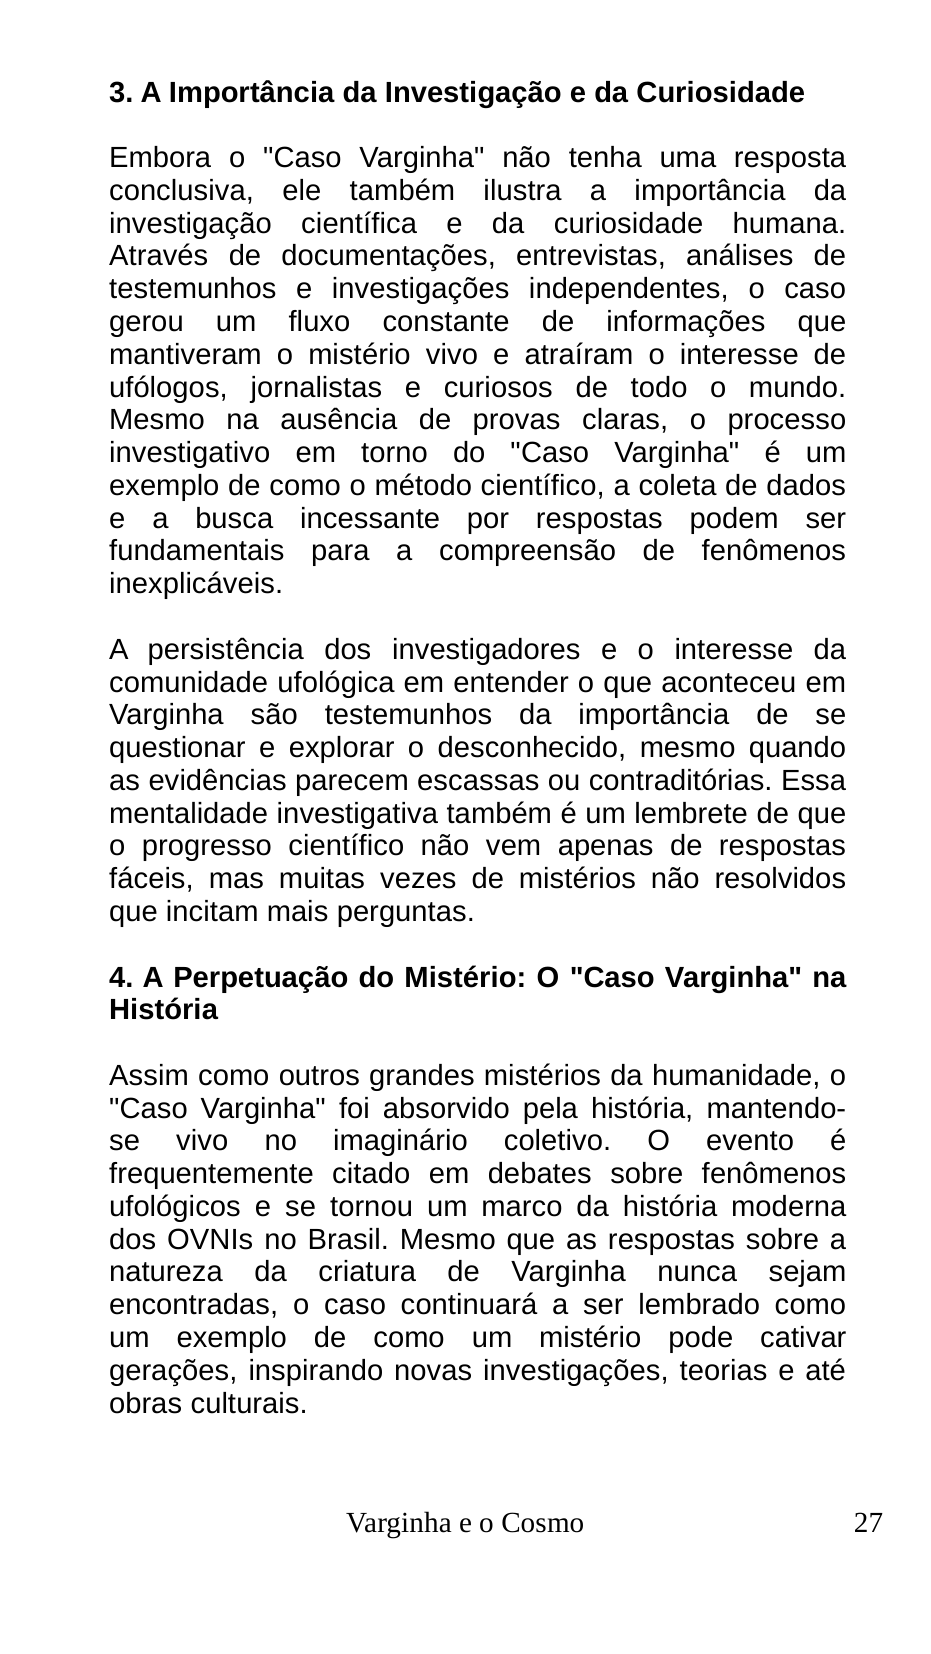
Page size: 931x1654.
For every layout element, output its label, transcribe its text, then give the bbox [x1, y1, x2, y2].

text_box 3. A Importância da Investigação e da Curiosidade Embora o "Caso Varginha" não tenha uma resposta conclusiva, ele também ilustra a importância da investigação científica e da curiosidade humana. Através de documentações, entrevistas, análises de testemunhos e investigações independentes, o caso gerou um fluxo constante de informações que mantiveram o mistério vivo e atraíram o interesse de ufólogos, jornalistas e curiosos de todo o mundo. Mesmo na ausência de provas claras, o processo investigativo em torno do "Caso Varginha" é um exemplo de como o método científico, a coleta de dados e a busca incessante por respostas podem ser fundamentais para a compreensão de fenômenos inexplicáveis. A persistência dos investigadores e o interesse da comunidade ufológica em entender o que aconteceu em Varginha são testemunhos da importância de se questionar e explorar o desconhecido, mesmo quando as evidências parecem escassas ou contraditórias. Essa mentalidade investigativa também é um lembrete de que o progresso científico não vem apenas de respostas fáceis, mas muitas vezes de mistérios não resolvidos que incitam mais perguntas. 4. A Perpetuação do Mistério: O "Caso Varginha" na História Assim como outros grandes mistérios da humanidade, o "Caso Varginha" foi absorvido pela história, mantendo-se vivo no imaginário coletivo. O evento é frequentemente citado em debates sobre fenômenos ufológicos e se tornou um marco da história moderna dos OVNIs no Brasil. Mesmo que as respostas sobre a natureza da criatura de Varginha nunca sejam encontradas, o caso continuará a ser lembrado como um exemplo de como um mistério pode cativar gerações, inspirando novas investigações, teorias e até obras culturais. [94, 68, 863, 1613]
